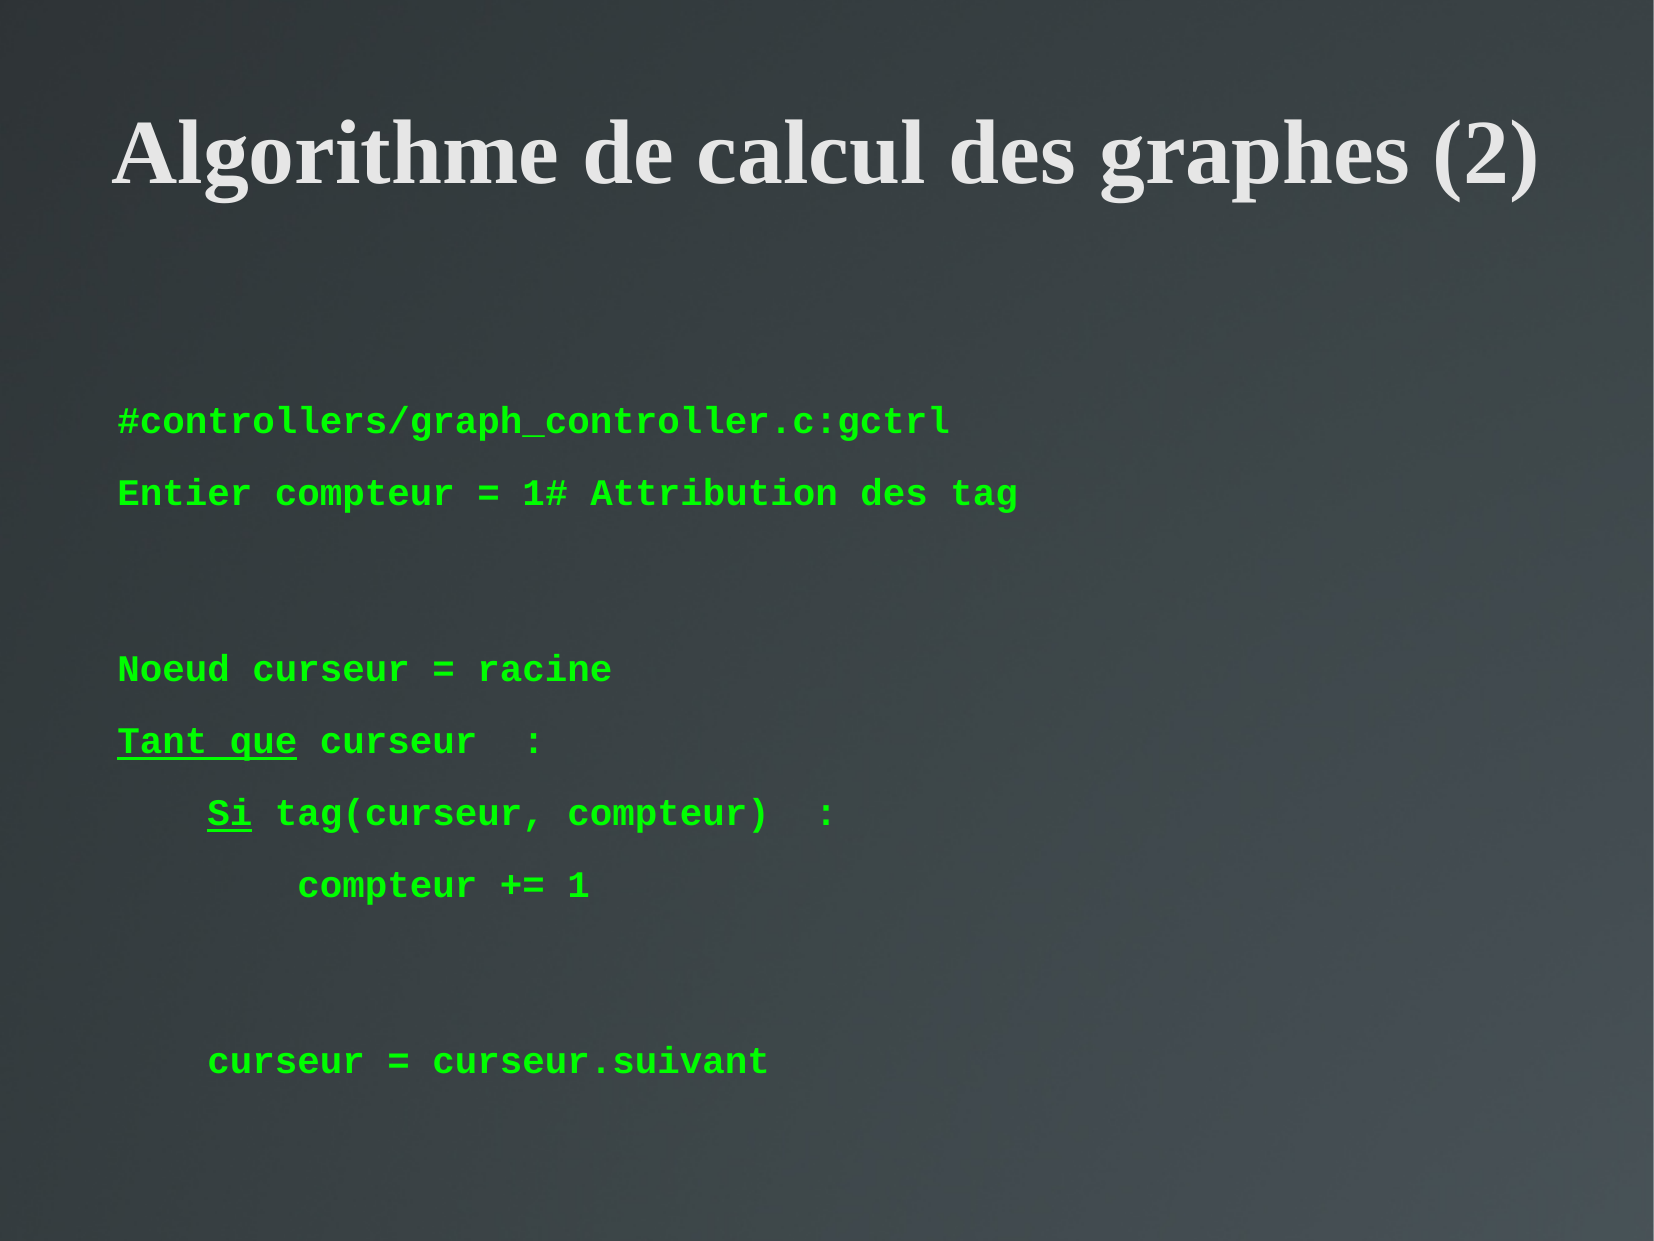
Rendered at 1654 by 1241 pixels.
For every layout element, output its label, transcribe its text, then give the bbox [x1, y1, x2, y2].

list #controllers/graph_controller.c:gctrl Entier compteur = 1 # Attribution des tag Noeud curseur = racine Tant que curseur : Si tag(curseur, compteur) : compteur += 1 curseur = curseur.suivant [84, 290, 1573, 1109]
picture [0, 0, 1654, 1241]
title Algorithme de calcul des graphes (2) [82, 49, 1571, 257]
